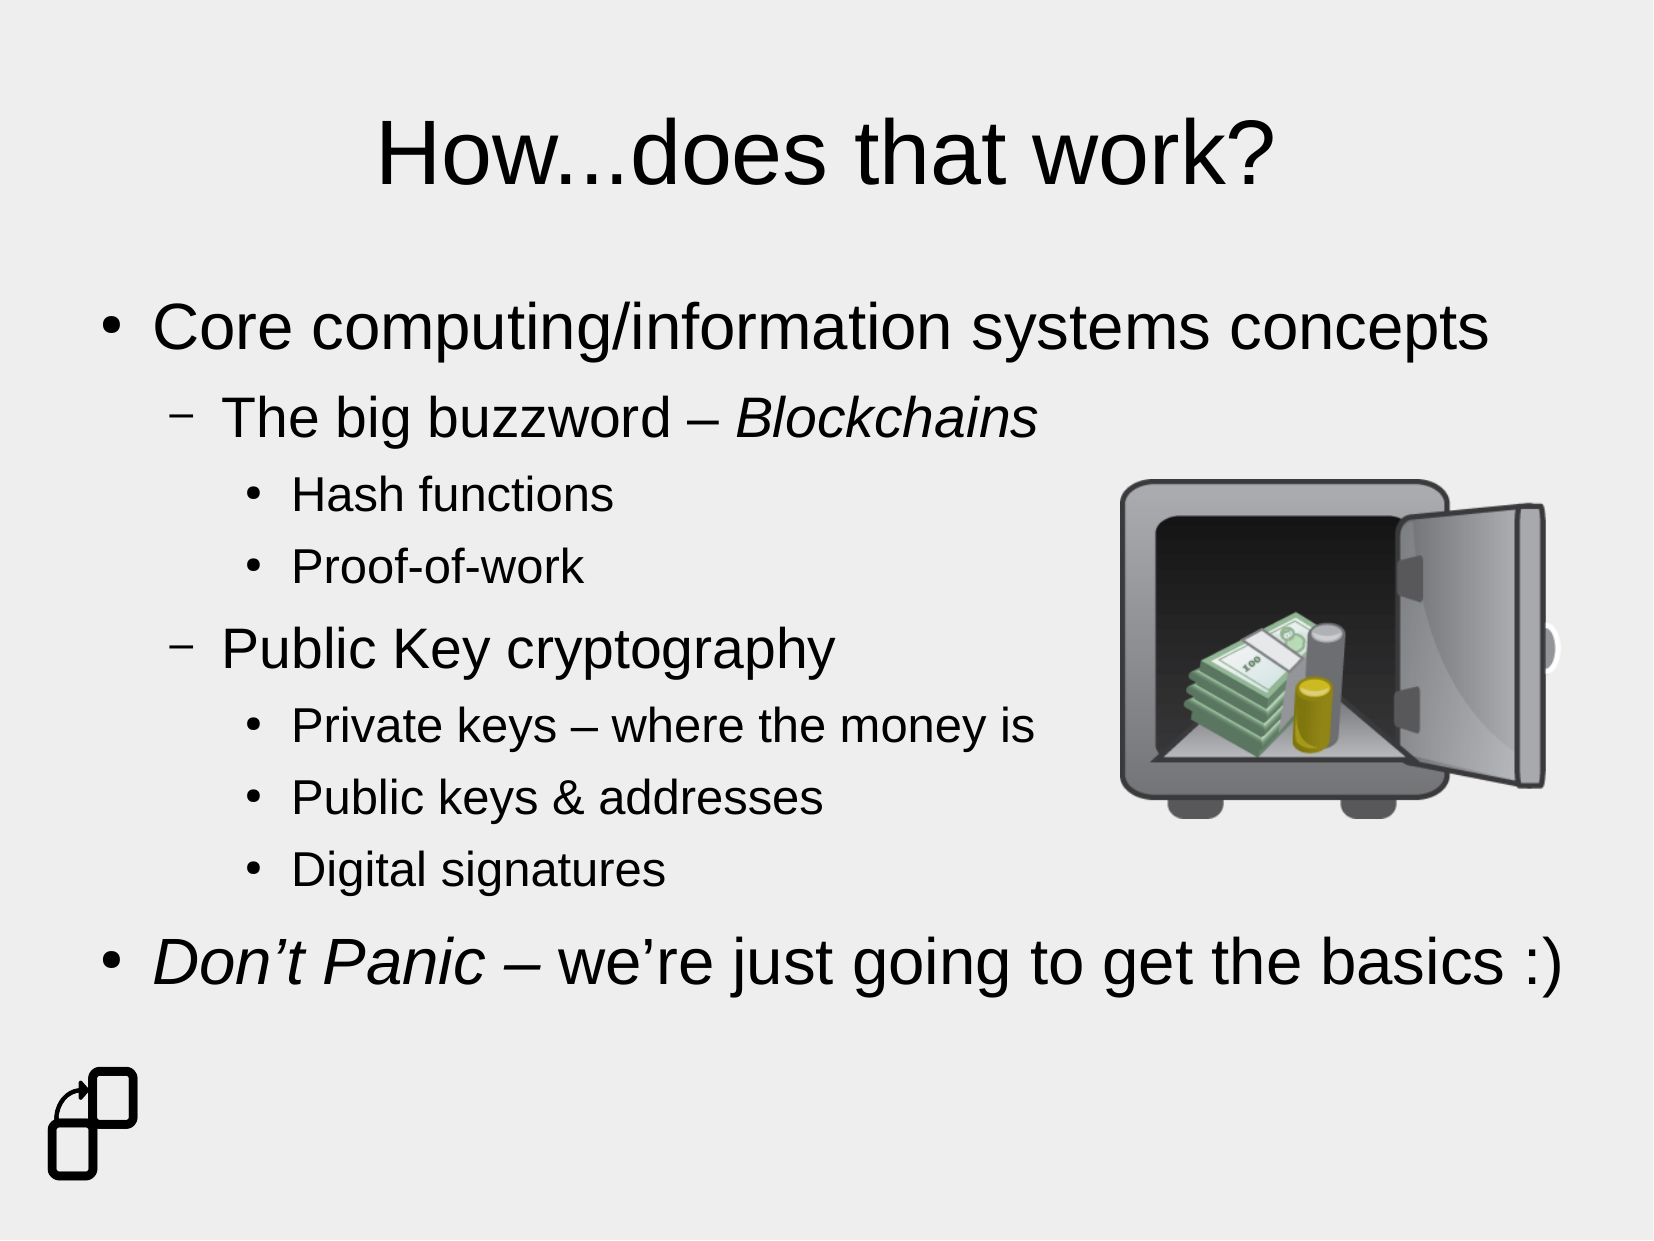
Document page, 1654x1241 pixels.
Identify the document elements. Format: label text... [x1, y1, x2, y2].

list Core computing/information systems concepts The big buzzword – Blockchains Hash functions Proof-of-work Public Key cryptography Private keys – where the money is Public keys & addresses Digital signatures Don’t Panic – we’re just going to get the basics :) [82, 290, 1571, 1010]
picture [30, 1062, 153, 1186]
picture [1120, 479, 1561, 819]
title How...does that work? [82, 49, 1571, 257]
